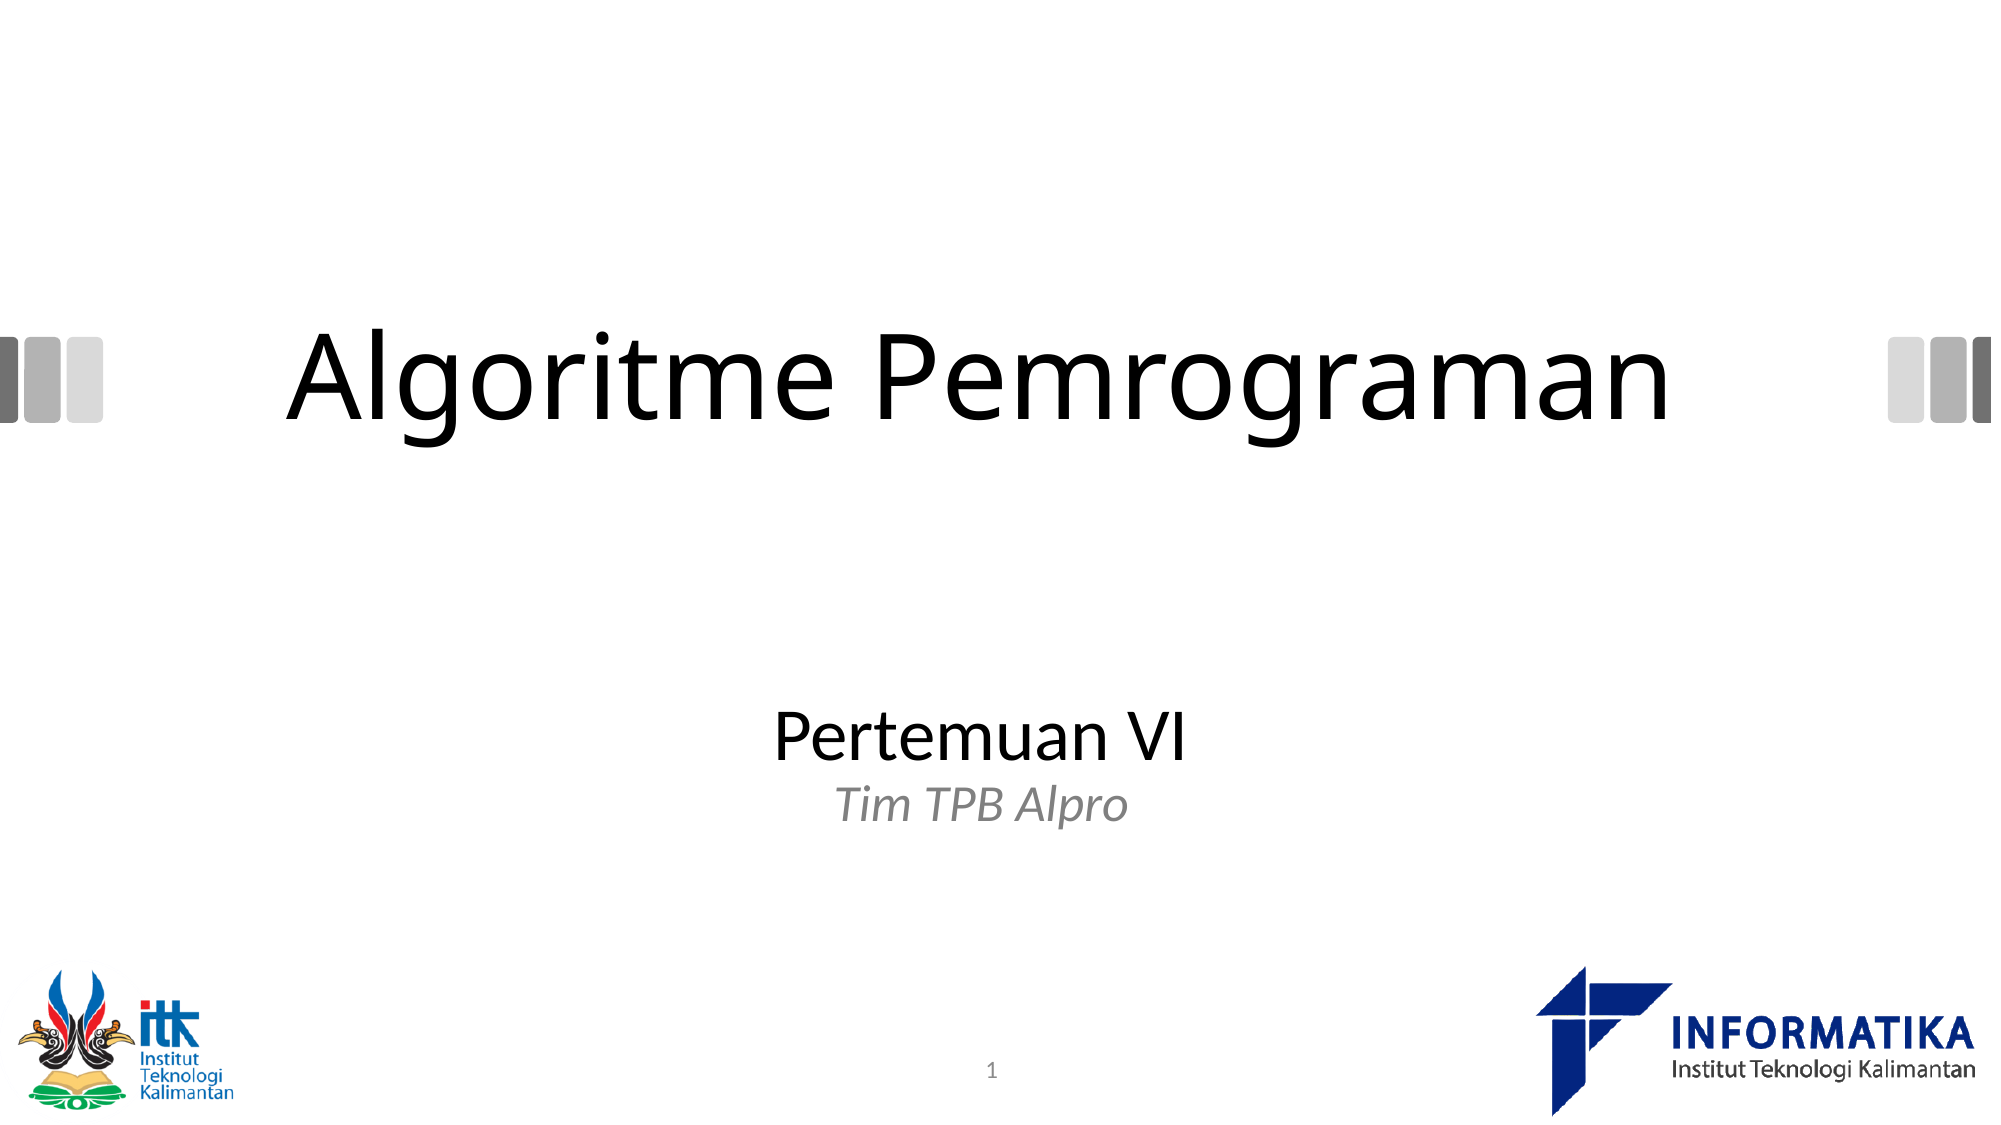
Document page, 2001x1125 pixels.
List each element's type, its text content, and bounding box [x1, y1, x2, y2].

picture [0, 935, 252, 1125]
slide_number <number> [823, 1043, 1161, 1094]
subtitle Pertemuan VI Tim TPB Alpro [531, 695, 1432, 958]
title Algoritme Pemrograman [40, 259, 1922, 503]
picture [1534, 965, 1976, 1118]
